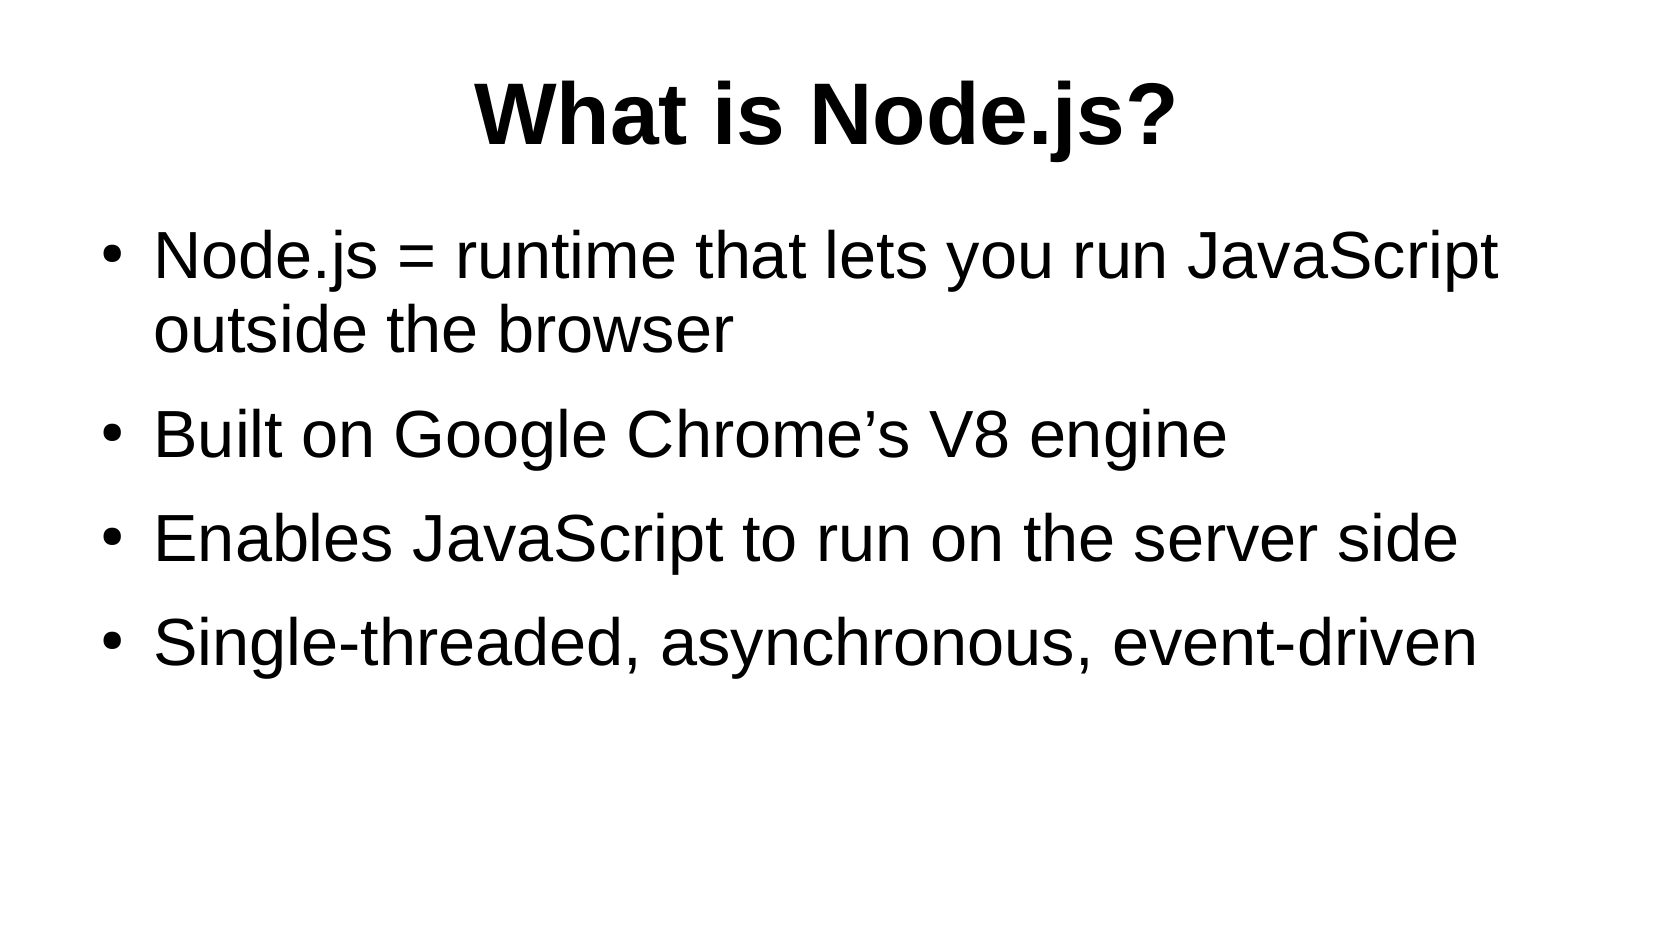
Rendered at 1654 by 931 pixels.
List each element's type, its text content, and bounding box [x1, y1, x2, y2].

list Node.js = runtime that lets you run JavaScript outside the browser Built on Google Chrome’s V8 engine Enables JavaScript to run on the server side Single-threaded, asynchronous, event-driven [82, 217, 1571, 758]
title What is Node.js? [82, 37, 1571, 193]
